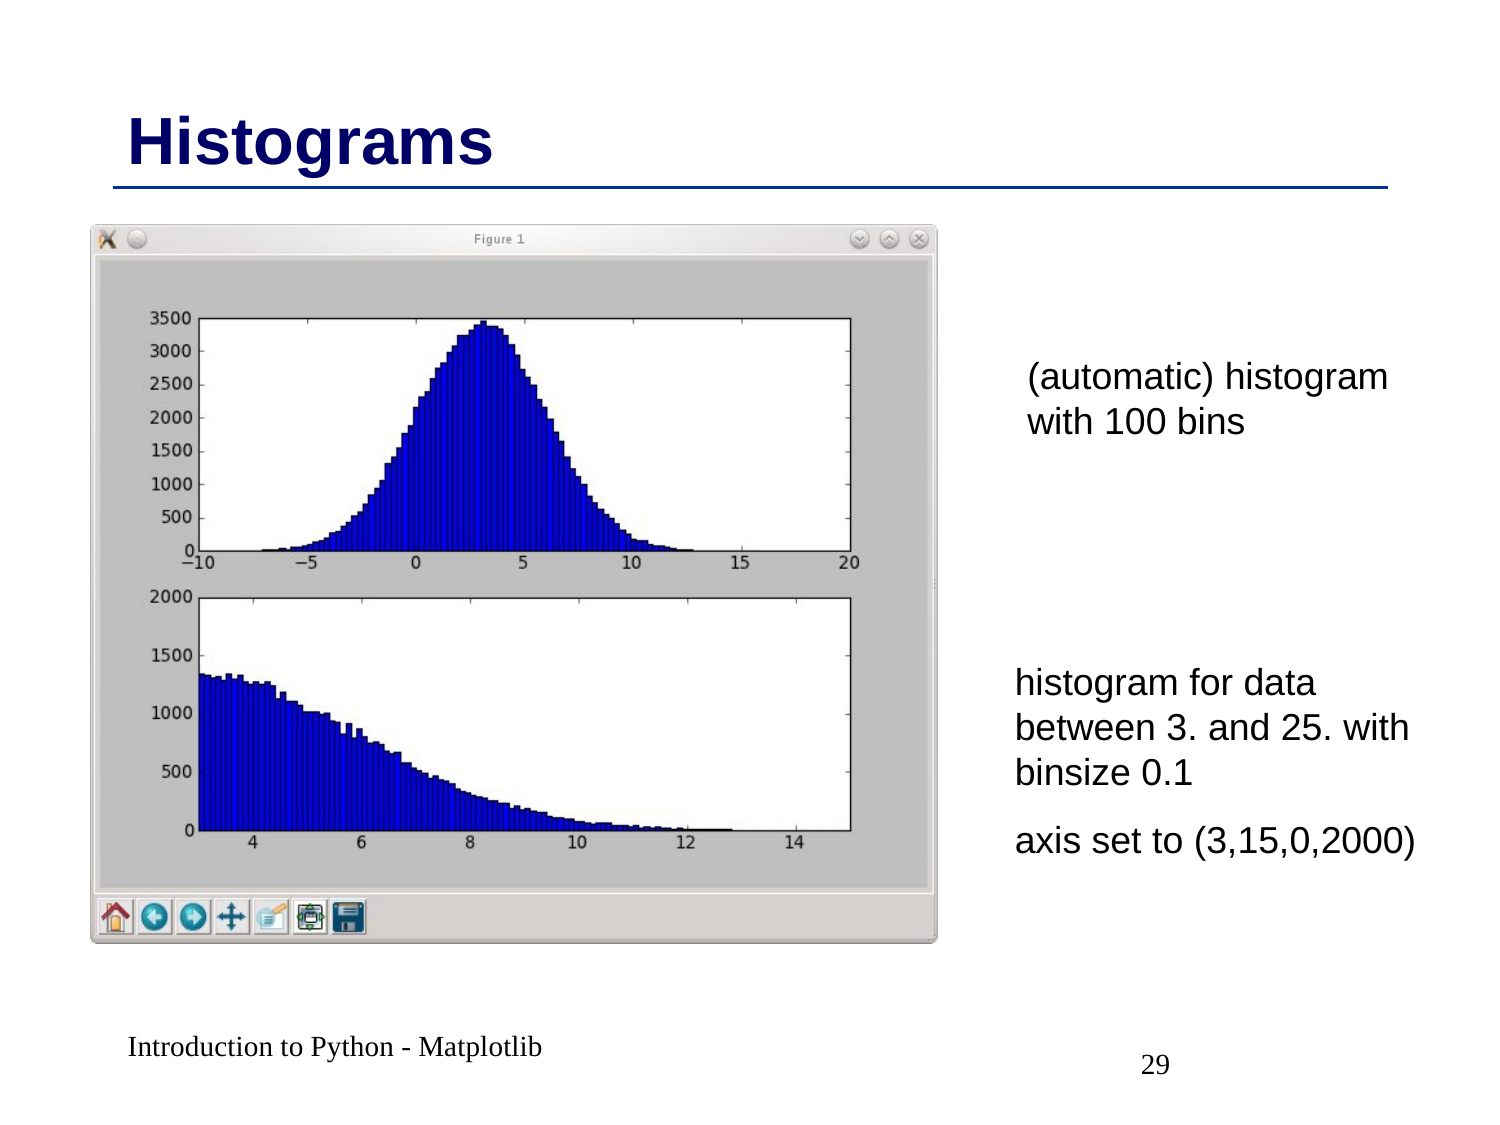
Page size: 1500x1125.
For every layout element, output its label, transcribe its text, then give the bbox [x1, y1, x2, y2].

text_box histogram for data between 3. and 25. with binsize 0.1 axis set to (3,15,0,2000) [999, 649, 1451, 869]
text_box <number> [1074, 1025, 1388, 1101]
text_box Introduction to Python - Matplotlib [112, 1025, 501, 1101]
picture [90, 224, 938, 944]
title Histograms [112, 89, 1388, 186]
text_box (automatic) histogram with 100 bins [1012, 344, 1463, 451]
